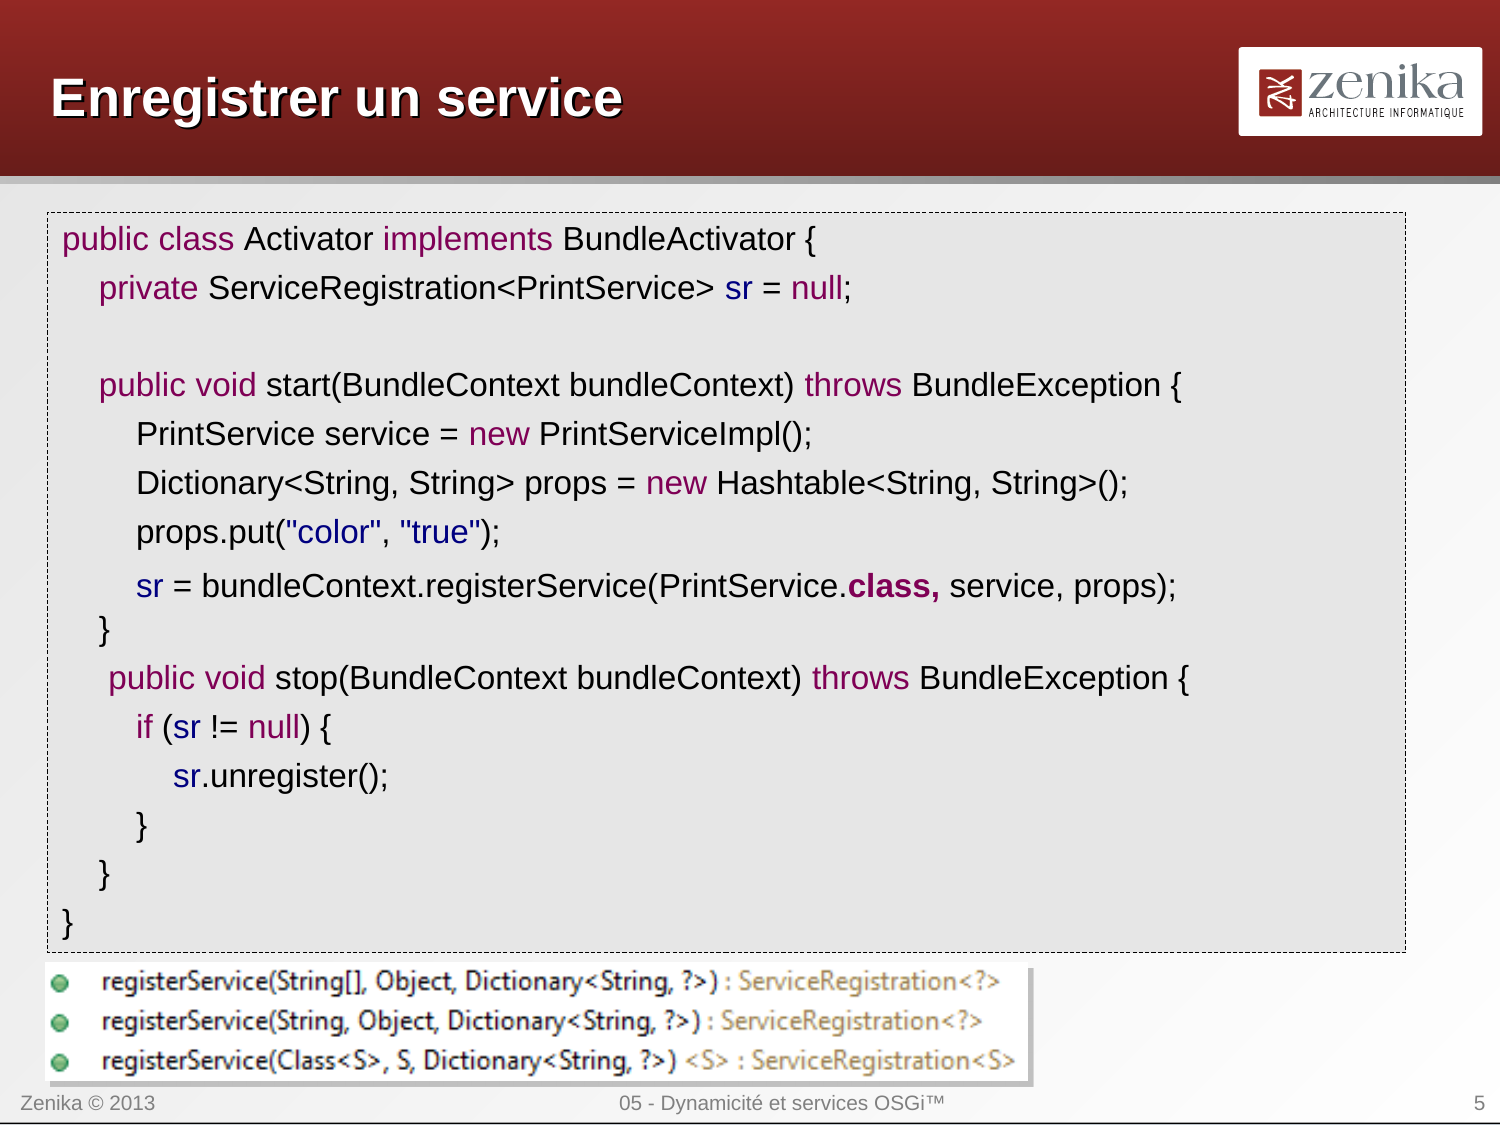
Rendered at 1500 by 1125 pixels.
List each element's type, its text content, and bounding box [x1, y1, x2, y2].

picture [45, 962, 1028, 1081]
list public class Activator implements BundleActivator { private ServiceRegistration<PrintService> sr = null; public void start(BundleContext bundleContext) throws BundleException { PrintService service = new PrintServiceImpl(); Dictionary<String, String> props = new Hashtable<String, String>(); props.put("color", "true"); sr = bundleContext.registerService(PrintService.class, service, props); } public void stop(BundleContext bundleContext) throws BundleException { if (sr != null) { sr.unregister(); } } } [47, 212, 1406, 953]
title Enregistrer un service [50, 22, 1206, 172]
picture [1257, 58, 1464, 125]
